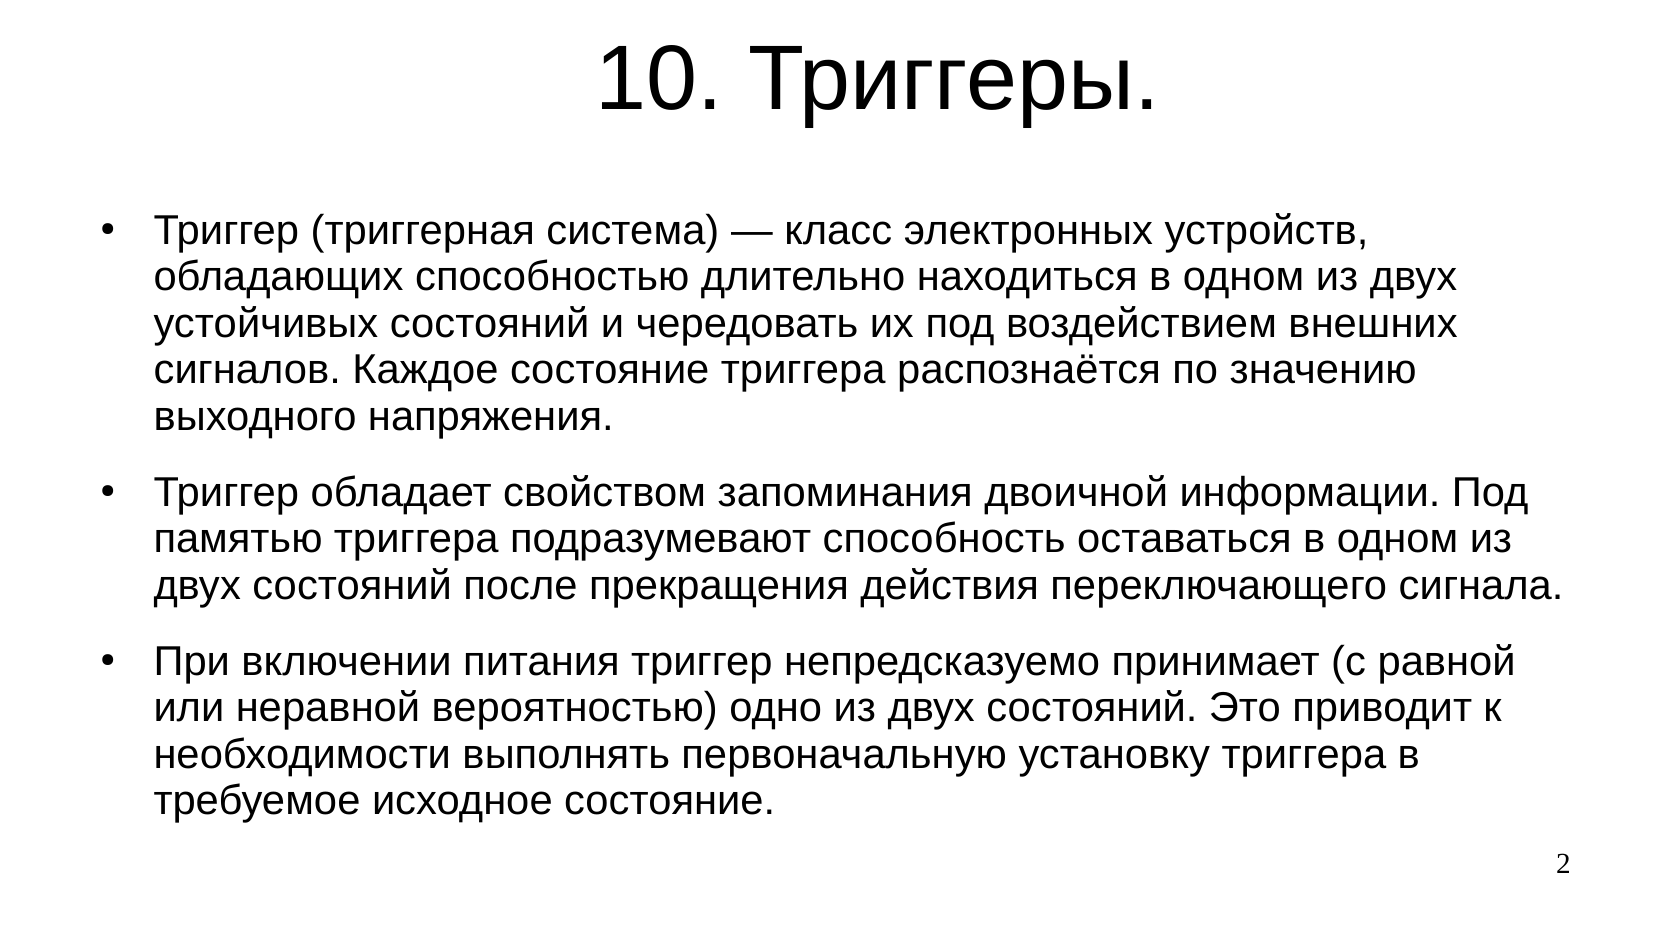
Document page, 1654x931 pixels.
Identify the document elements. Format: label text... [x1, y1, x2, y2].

list Триггер (триггерная система) — класс электронных устройств, обладающих способностью длительно находиться в одном из двух устойчивых состояний и чередовать их под воздействием внешних сигналов. Каждое состояние триггера распознаётся по значению выходного напряжения. Триггер обладает свойством запоминания двоичной информации. Под памятью триггера подразумевают способность оставаться в одном из двух состояний после прекращения действия переключающего сигнала. При включении питания триггер непредсказуемо принимает (с равной или неравной вероятностью) одно из двух состояний. Это приводит к необходимости выполнять первоначальную установку триггера в требуемое исходное состояние. [82, 206, 1571, 886]
title 10. Триггеры. [82, 26, 1571, 129]
